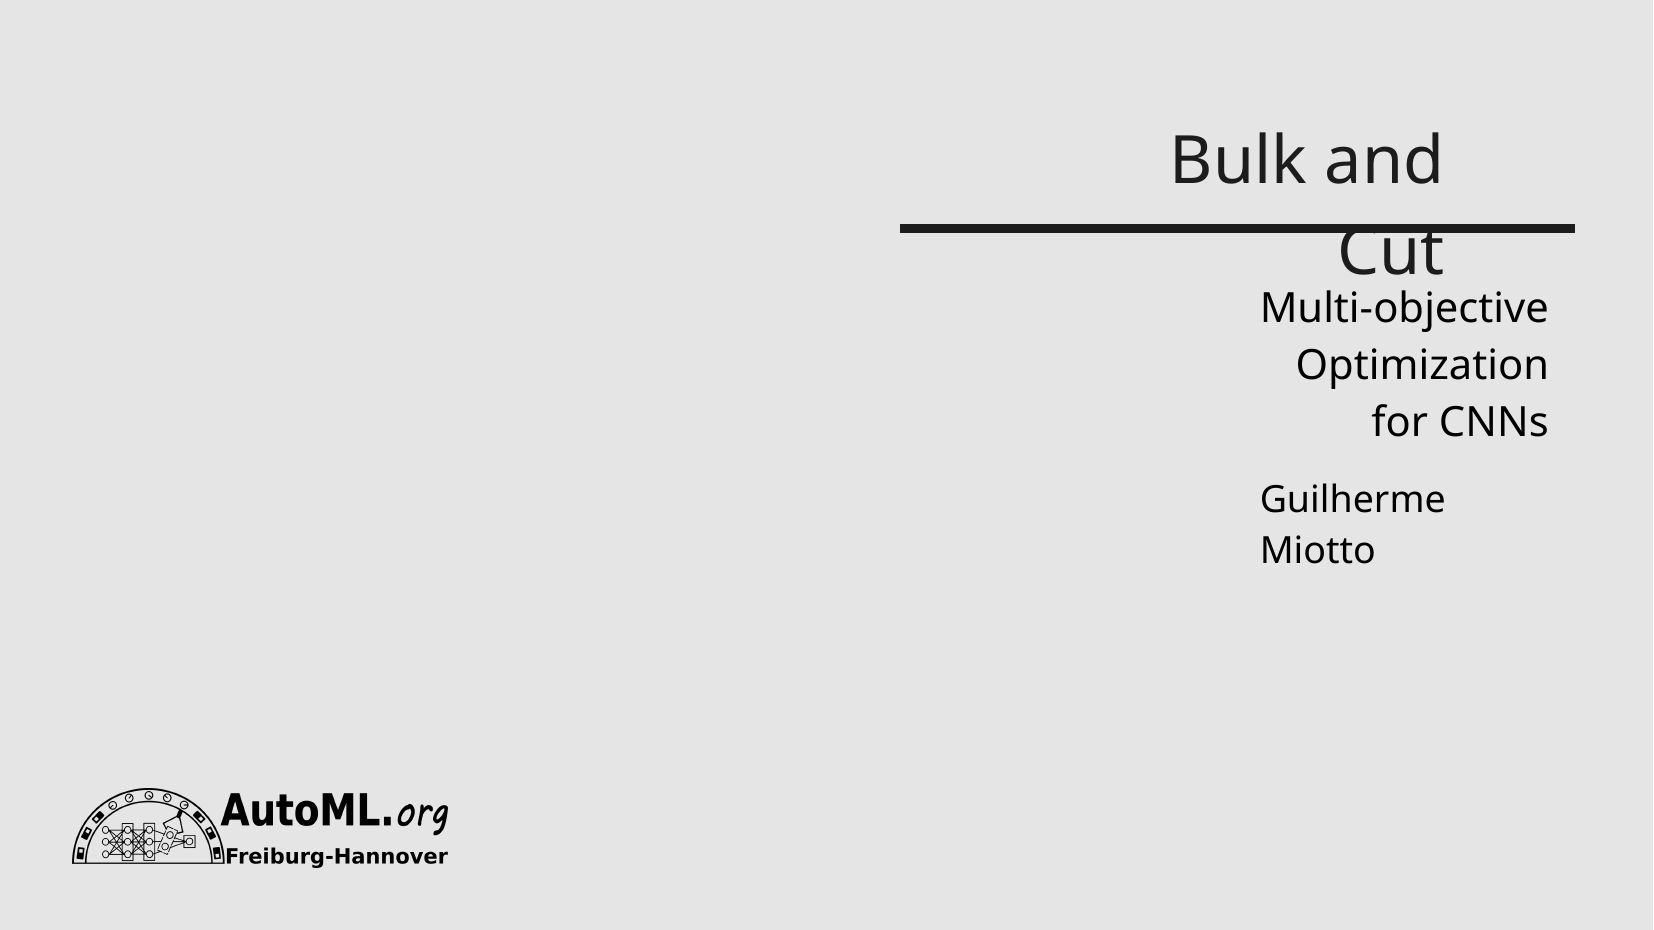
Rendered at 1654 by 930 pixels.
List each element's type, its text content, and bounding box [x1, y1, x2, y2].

text_box Multi-objective Optimization for CNNs [1245, 269, 1576, 426]
picture [72, 788, 448, 868]
text_box Guilherme Miotto [1245, 465, 1576, 526]
text_box Bulk and Cut [1155, 104, 1576, 195]
